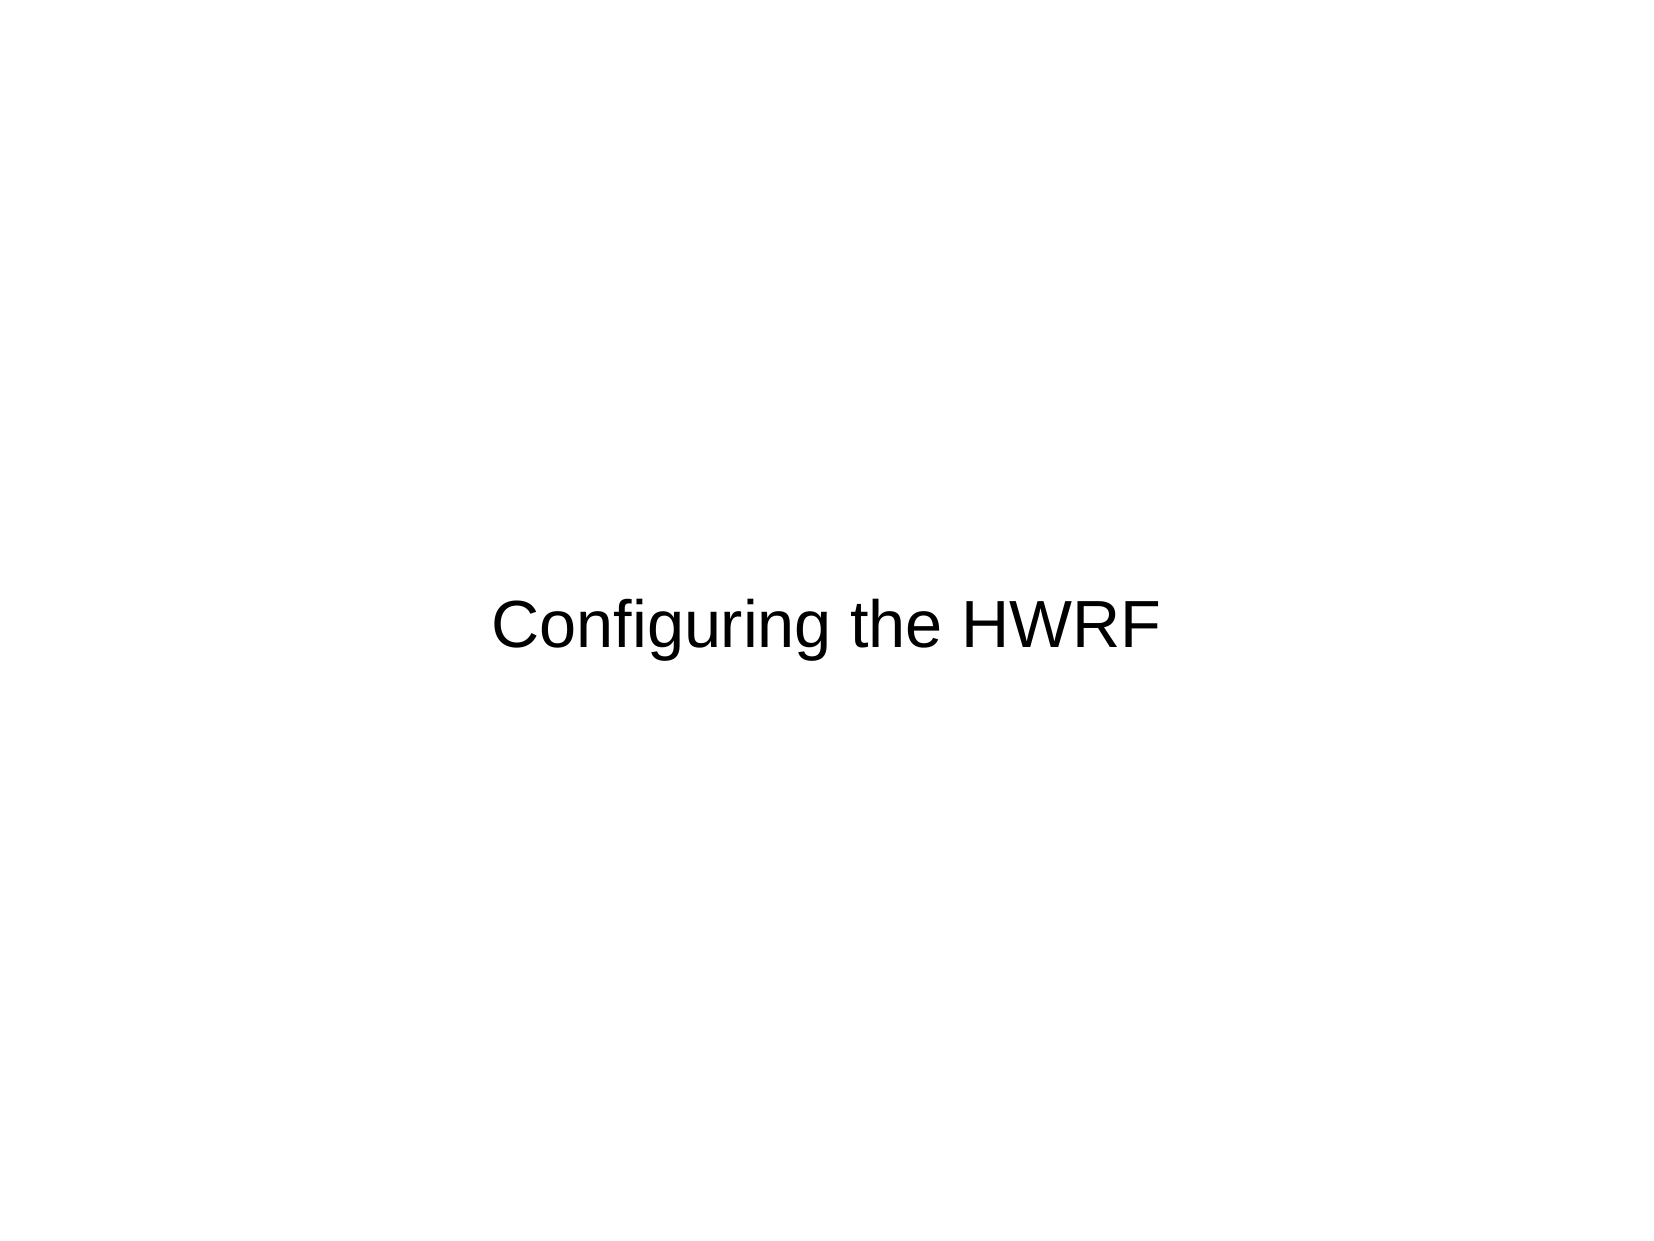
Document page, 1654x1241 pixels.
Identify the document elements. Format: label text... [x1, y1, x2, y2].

subtitle Configuring the HWRF [82, 143, 1571, 1104]
